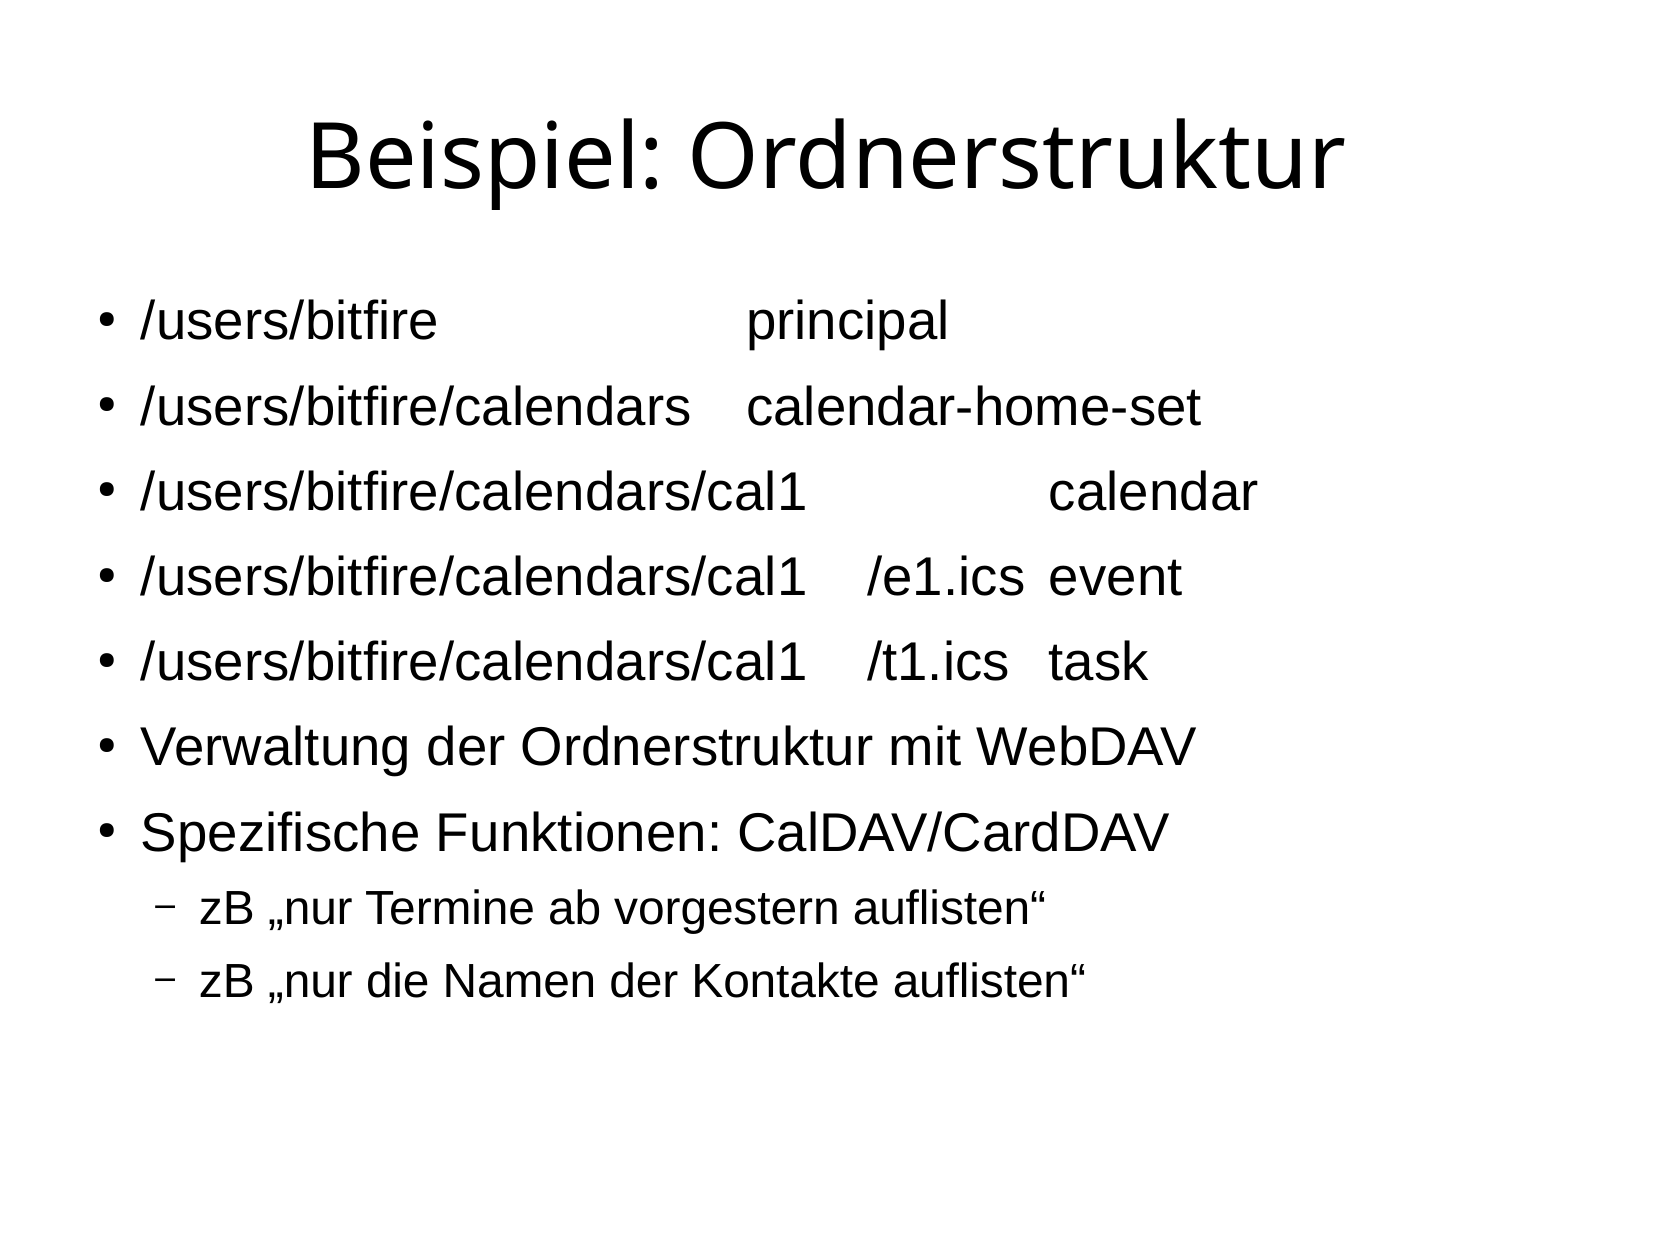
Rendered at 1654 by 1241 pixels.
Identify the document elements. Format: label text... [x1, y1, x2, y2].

list /users/bitfire principal /users/bitfire/calendars calendar-home-set /users/bitfire/calendars/cal1 calendar /users/bitfire/calendars/cal1 /e1.ics event /users/bitfire/calendars/cal1 /t1.ics task Verwaltung der Ordnerstruktur mit WebDAV Spezifische Funktionen: CalDAV/CardDAV zB „nur Termine ab vorgestern auflisten“ zB „nur die Namen der Kontakte auflisten“ [82, 290, 1571, 1010]
title Beispiel: Ordnerstruktur [82, 49, 1571, 257]
